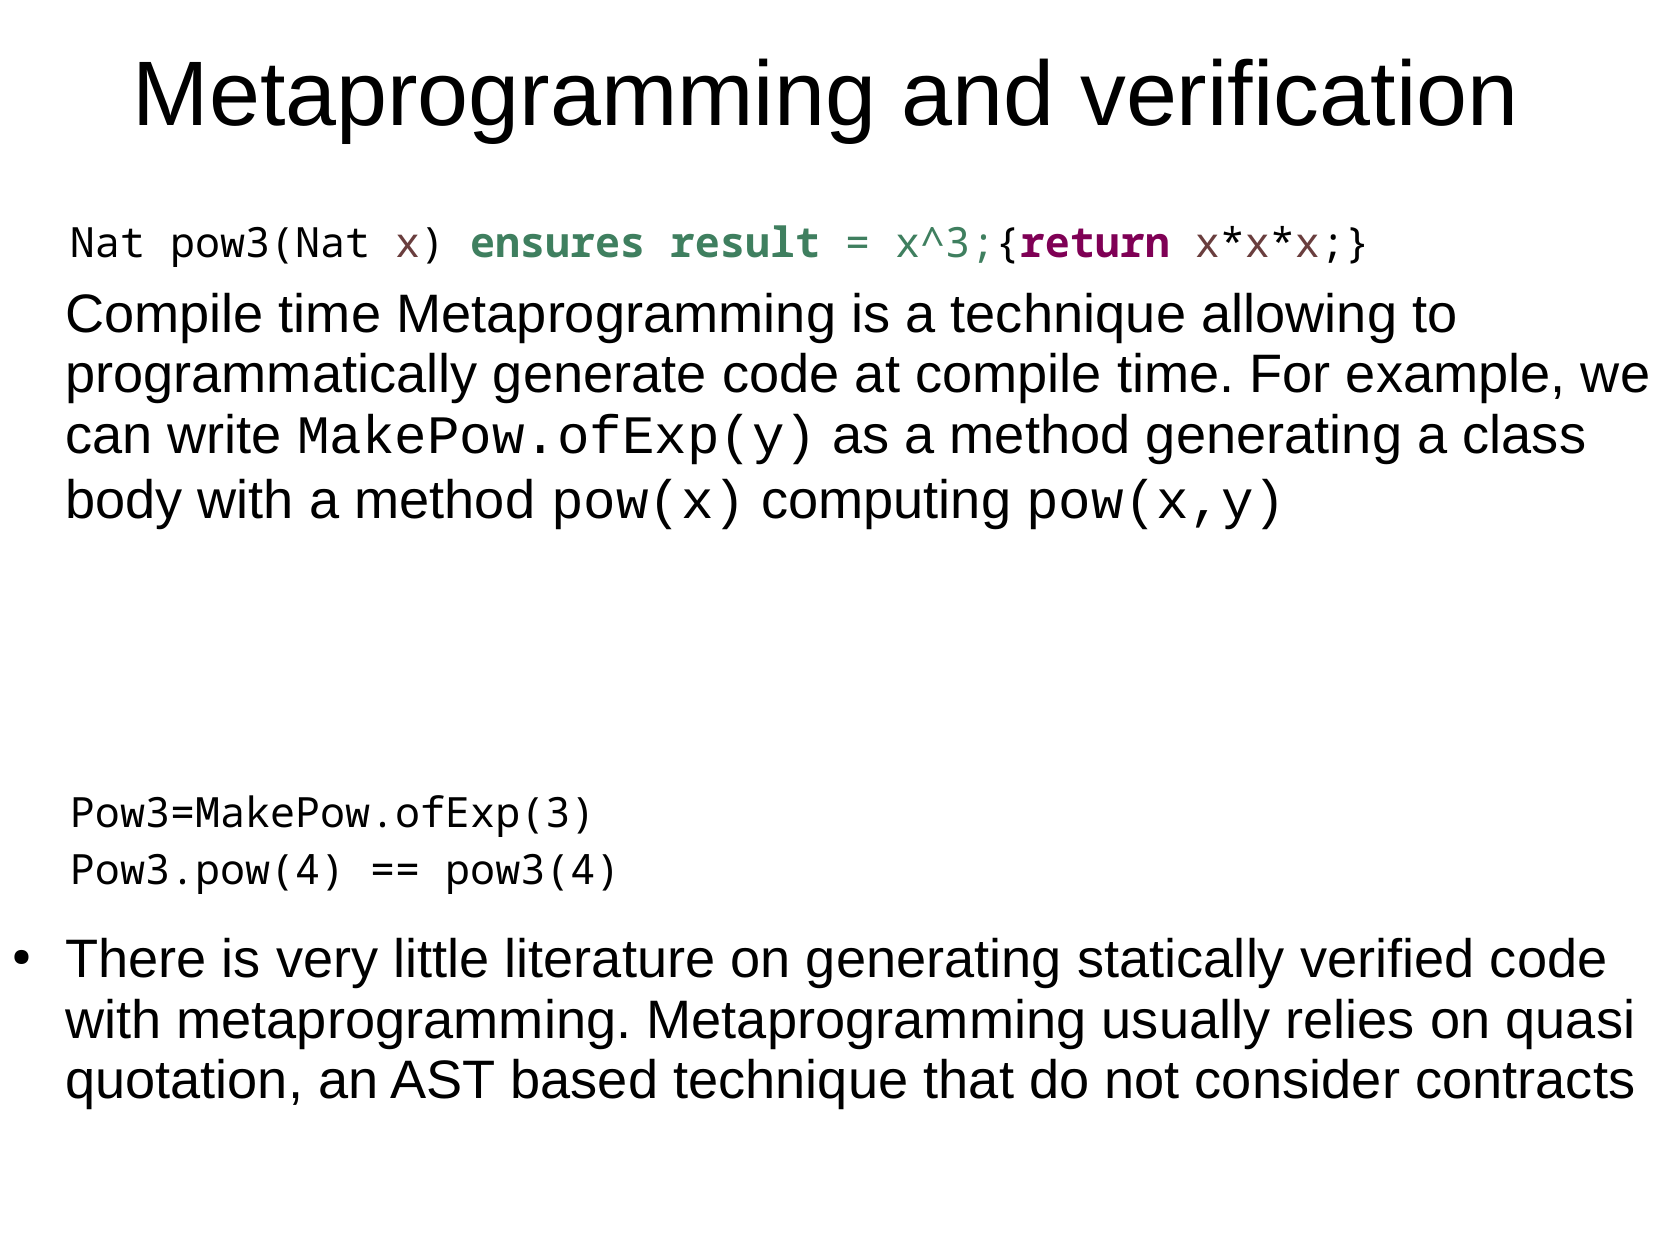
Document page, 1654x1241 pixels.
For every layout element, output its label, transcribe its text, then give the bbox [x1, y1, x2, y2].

title Metaprogramming and verification [82, 0, 1571, 198]
text_box Compile time Metaprogramming is a technique allowing to programmatically generate code at compile time. For example, we can write MakePow.ofExp(y) as a method generating a class body with a method pow(x) computing pow(x,y) There is very little literature on generating statically verified code with metaprogramming. Metaprogramming usually relies on quasi quotation, an AST based technique that do not consider contracts [0, 283, 1654, 1241]
text_box Nat pow3(Nat x) ensures result = x^3;{return x*x*x;} Pow3=MakePow.ofExp(3) Pow3.pow(4) == pow3(4) [5, 205, 1550, 283]
